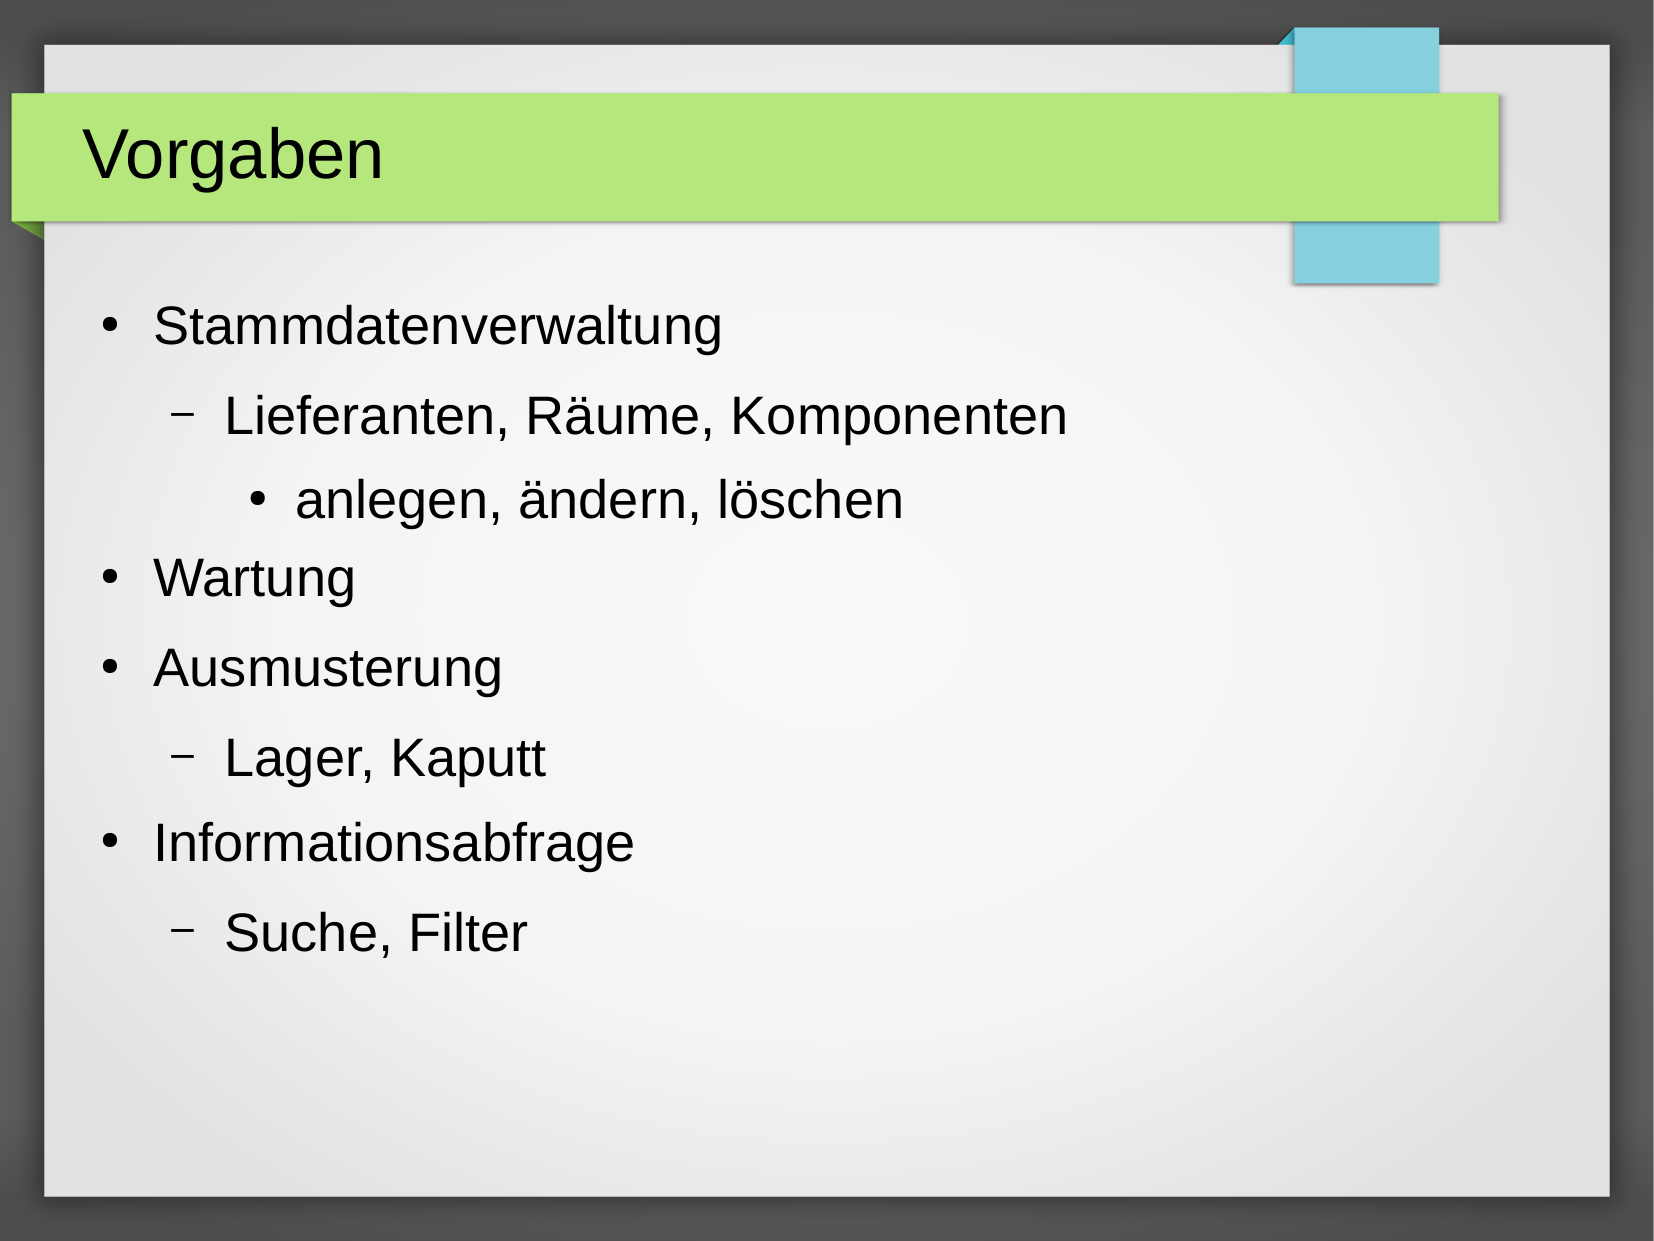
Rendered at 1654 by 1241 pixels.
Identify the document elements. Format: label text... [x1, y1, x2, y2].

list Stammdatenverwaltung Lieferanten, Räume, Komponenten anlegen, ändern, löschen Wartung Ausmusterung Lager, Kaputt Informationsabfrage Suche, Filter [82, 295, 1571, 1015]
picture [0, 0, 1654, 1241]
title Vorgaben [82, 94, 1264, 213]
